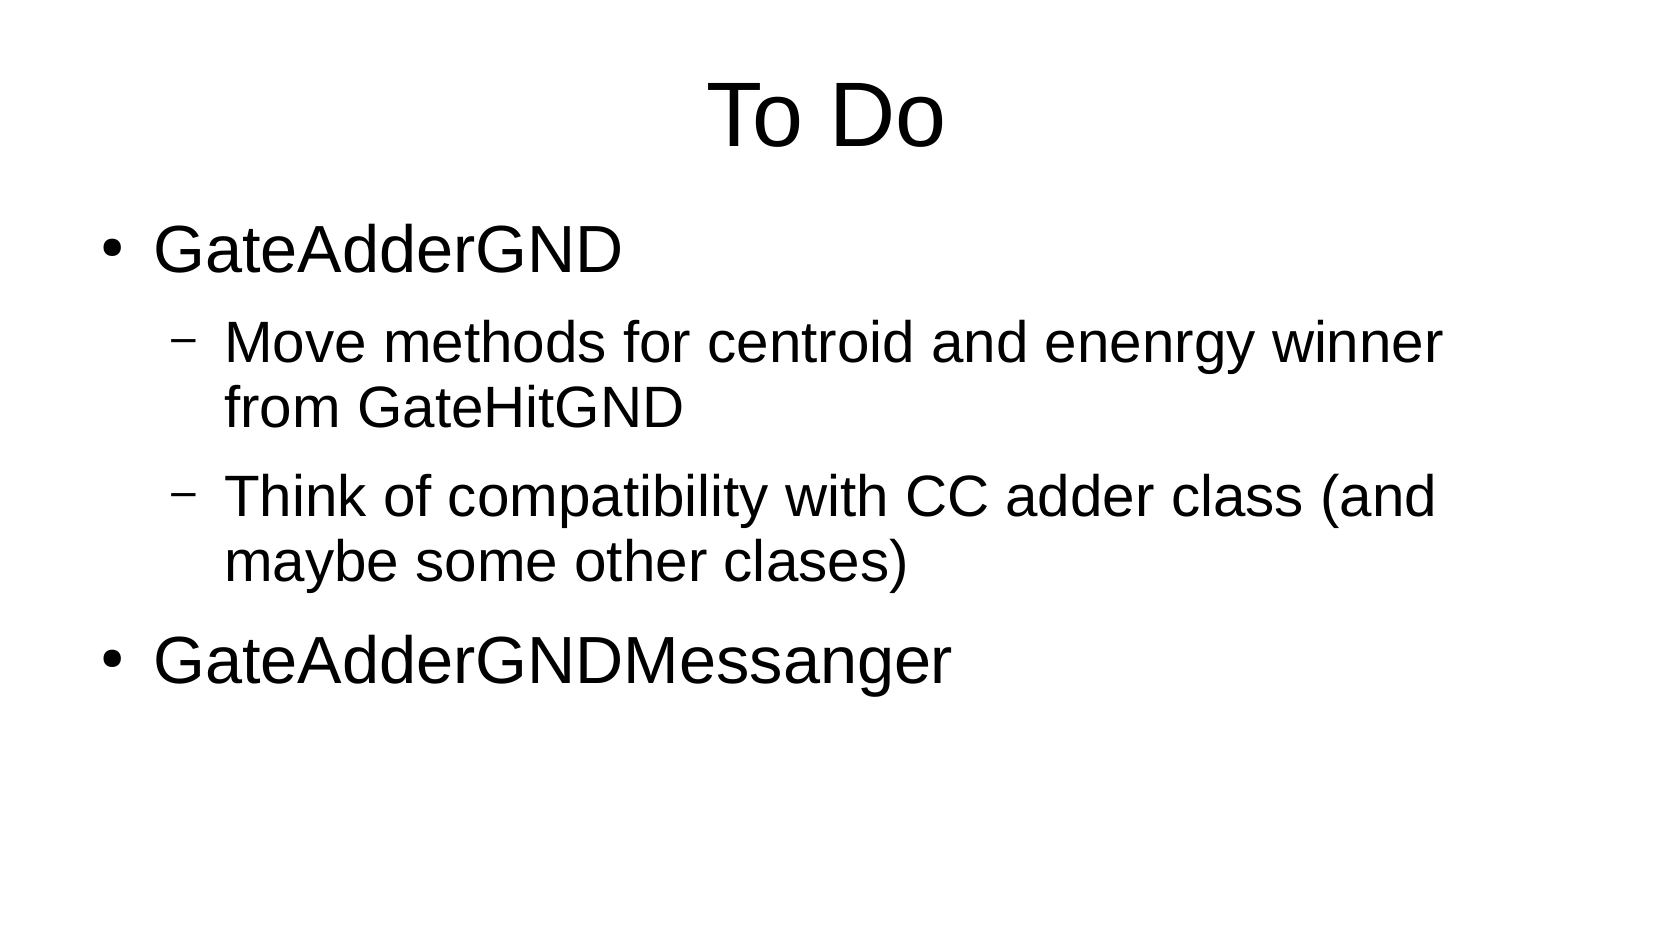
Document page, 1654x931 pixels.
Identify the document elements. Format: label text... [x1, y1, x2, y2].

list GateAdderGND Move methods for centroid and enenrgy winner from GateHitGND Think of compatibility with CC adder class (and maybe some other clases) GateAdderGNDMessanger [82, 211, 1571, 752]
title To Do [82, 37, 1571, 193]
